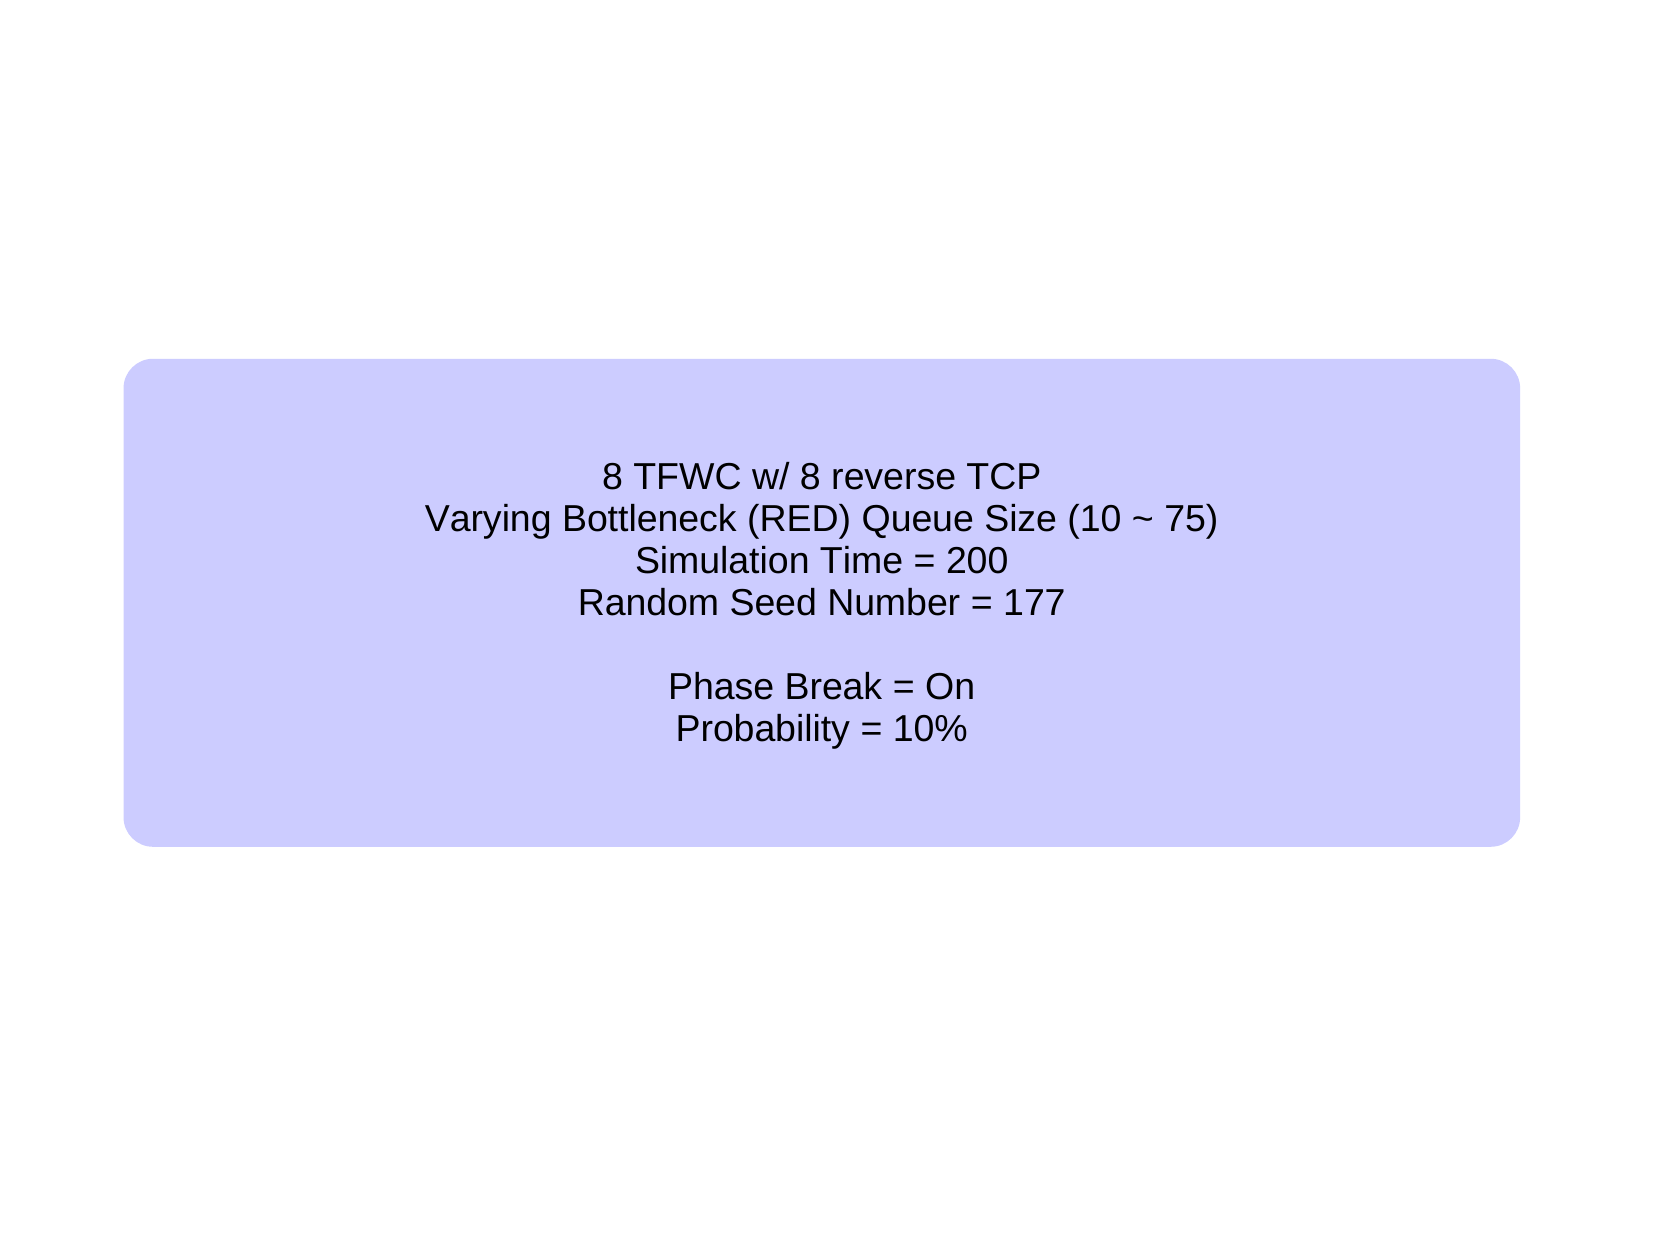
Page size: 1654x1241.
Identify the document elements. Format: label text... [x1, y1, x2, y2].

text_box 8 TFWC w/ 8 reverse TCP Varying Bottleneck (RED) Queue Size (10 ~ 75) Simulation Time = 200 Random Seed Number = 177 Phase Break = On Probability = 10% [123, 358, 1521, 847]
